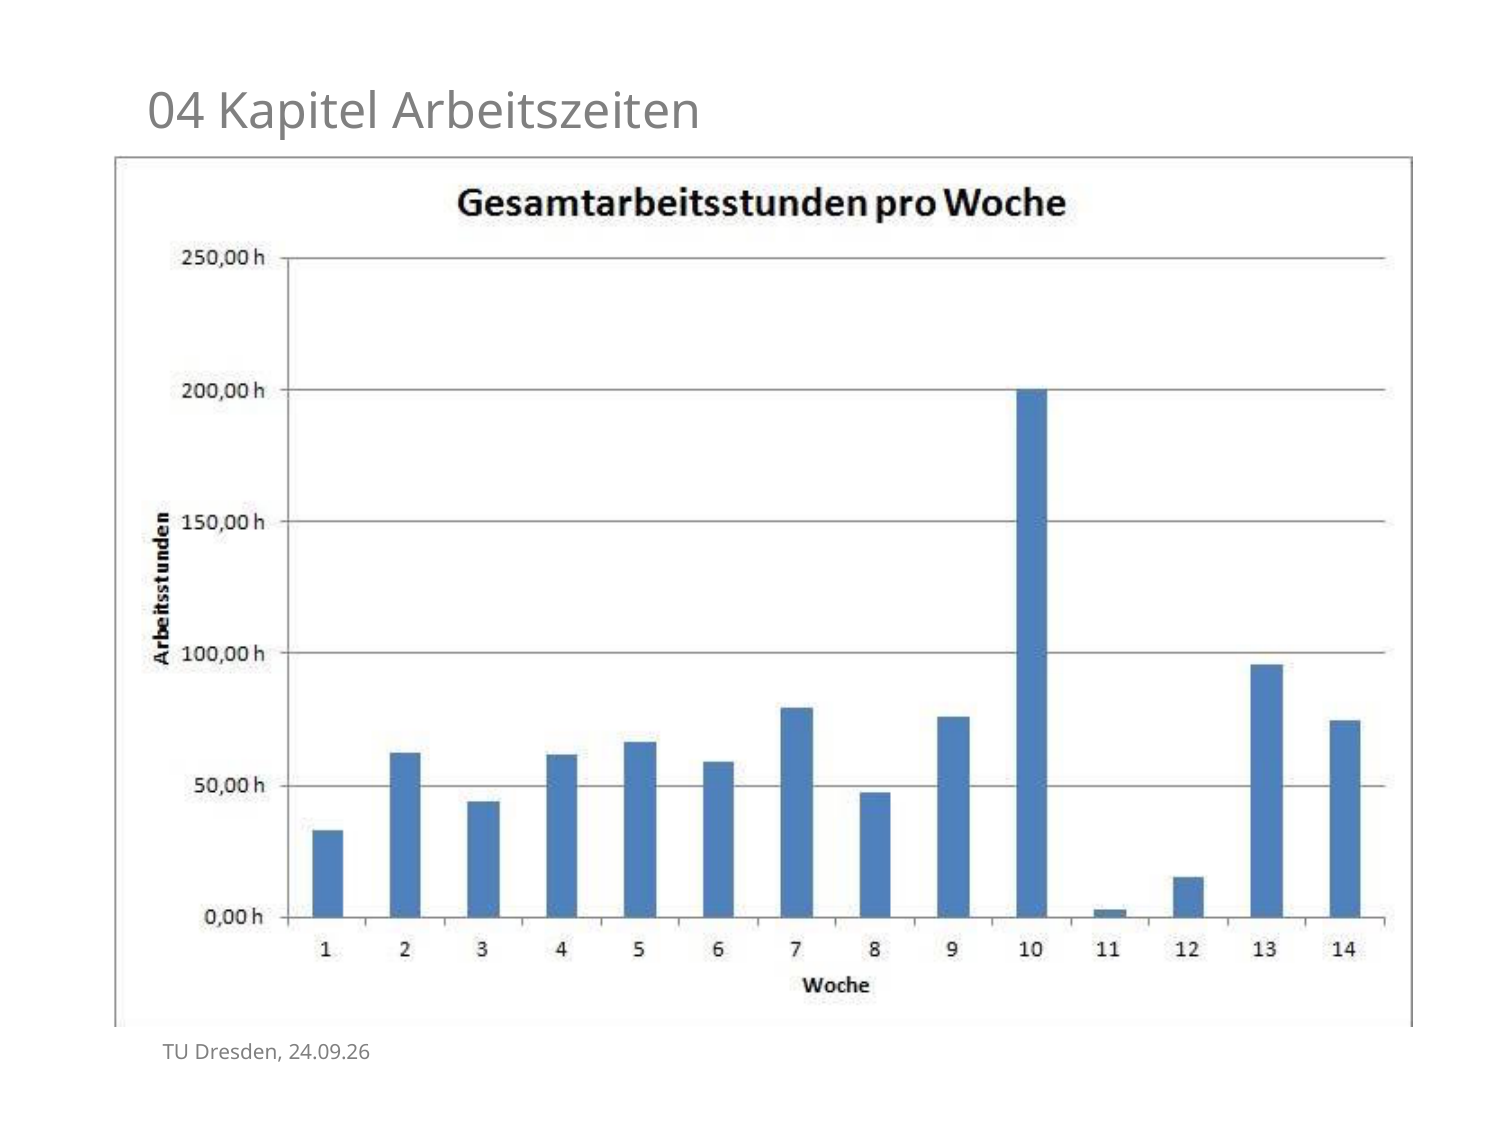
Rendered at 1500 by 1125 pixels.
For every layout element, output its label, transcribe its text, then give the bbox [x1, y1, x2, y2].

title 04 Kapitel Arbeitszeiten [147, 71, 1379, 148]
picture [113, 155, 1413, 1027]
